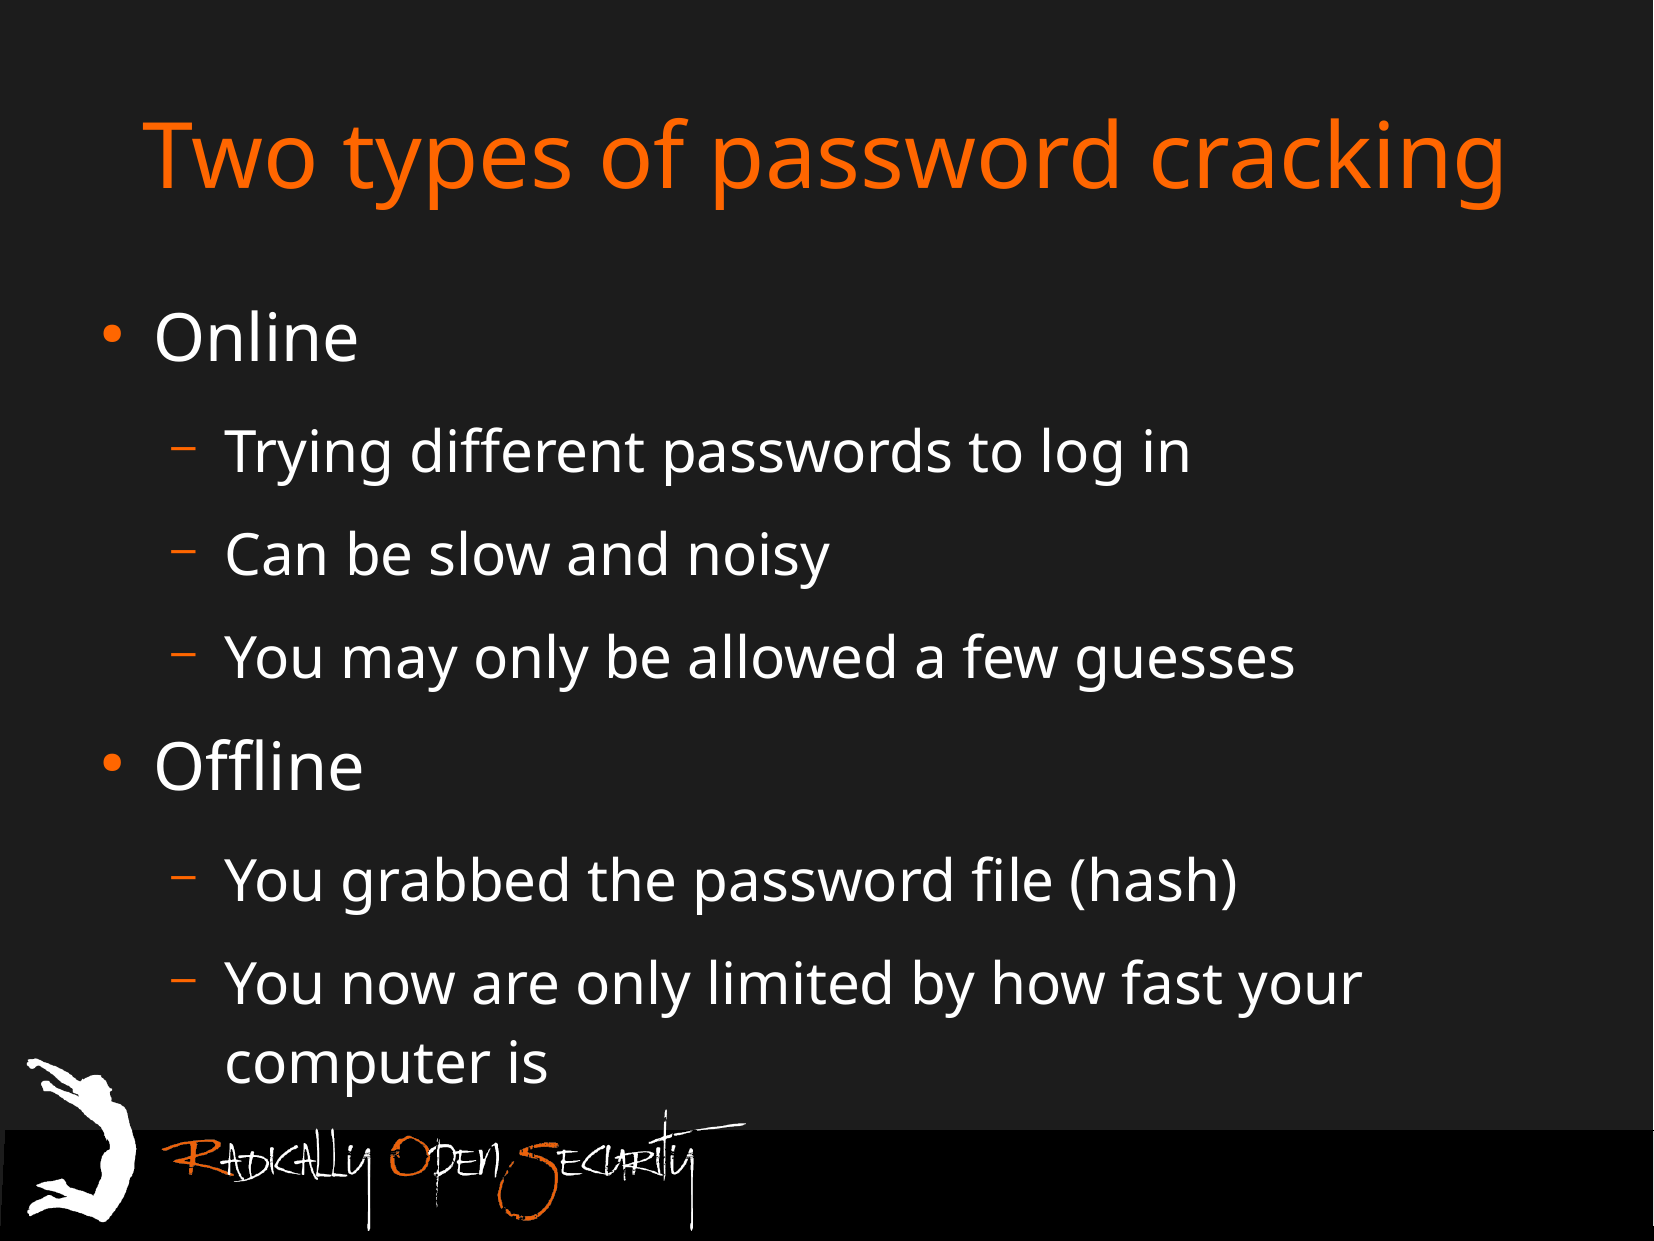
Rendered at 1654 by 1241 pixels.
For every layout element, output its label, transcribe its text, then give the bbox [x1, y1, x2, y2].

picture [0, 1022, 778, 1241]
list Online Trying different passwords to log in Can be slow and noisy You may only be allowed a few guesses Offline You grabbed the password file (hash) You now are only limited by how fast your computer is [82, 290, 1571, 1101]
title Two types of password cracking [82, 49, 1571, 257]
